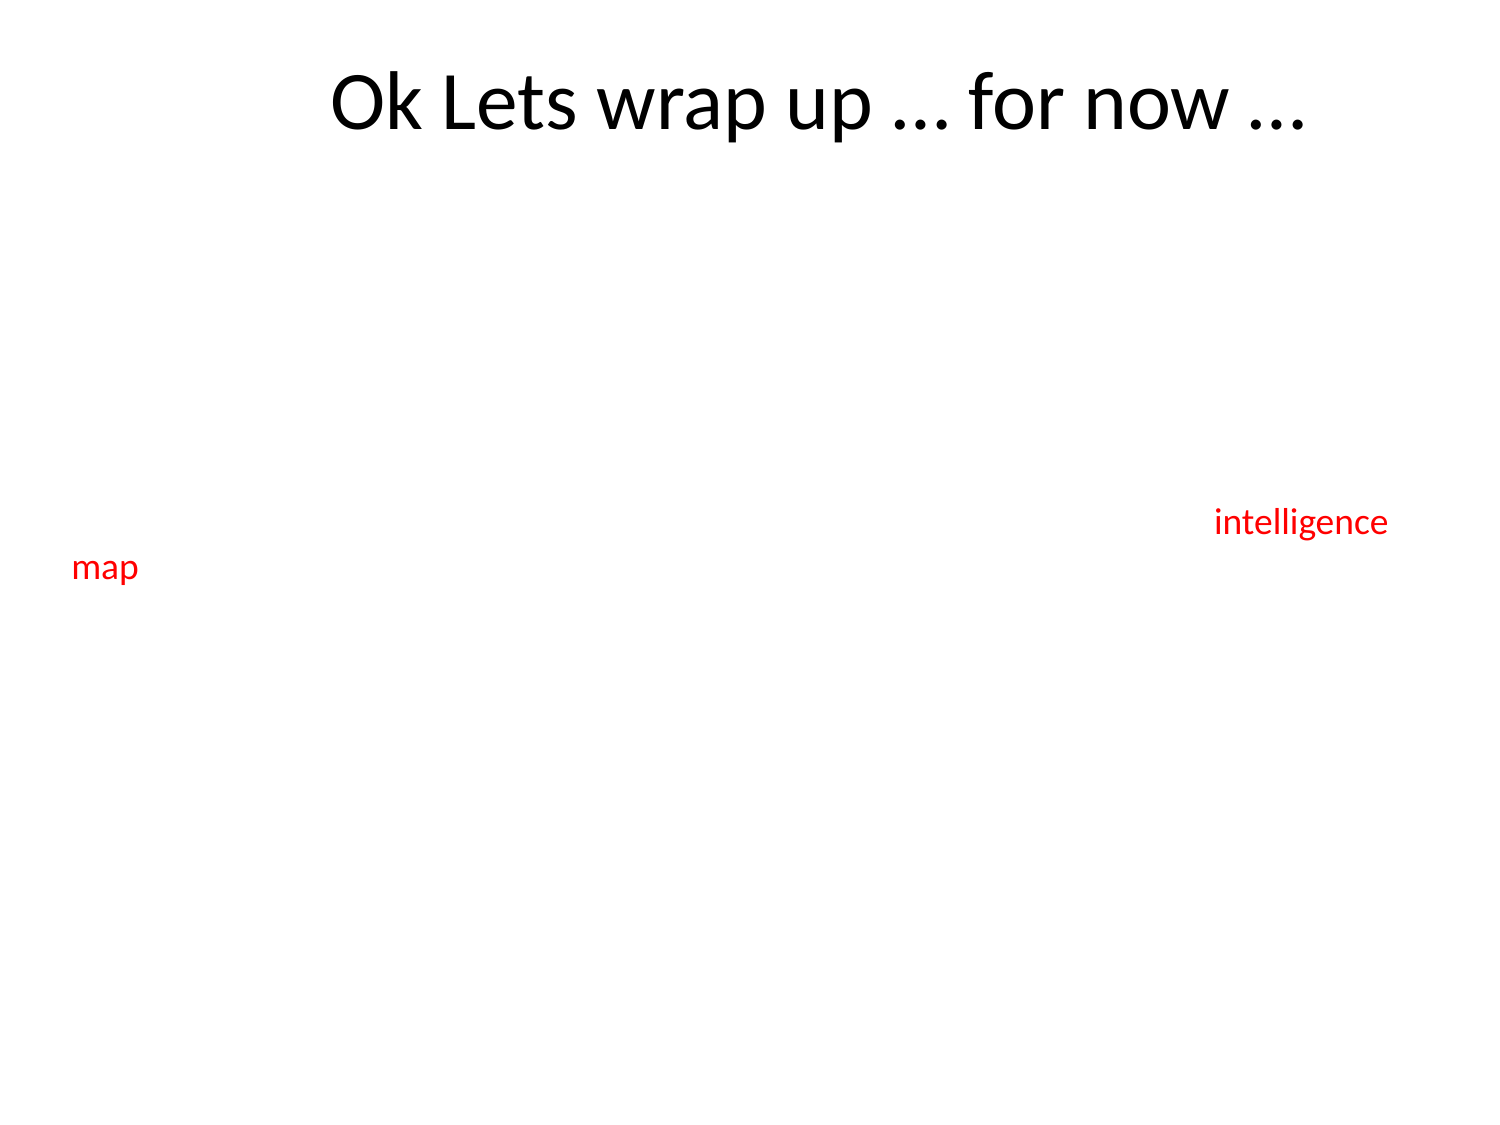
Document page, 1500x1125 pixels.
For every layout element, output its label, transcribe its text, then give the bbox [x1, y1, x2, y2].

text_box Getting the big picture on the battlefield: Vector, polymorphism, and java.Math The DuckSeekerBot: Scans for a duck target Zooms in and roasts the target Repeats until the entire flock is gone An alternative approach to the same problem is this: Scan for all the ducks that can be seen in the battlefield and build an "intelligence map" Zoom in on the flock one at a time to eliminate them Update the "map" constantly from scan information This second approach achieves the same result as the first, but uses more intelligence. Most advanced robots use this sort of "big picture" information in formulating an instantaneous strategic decision. Learning how to maintain such a map will allow us to create robots with more sophisticated intelligence. Get the idea ? Robocode really does expand your Java knowledge  [0, 212, 1450, 956]
title Ok Lets wrap up … for now … [137, 31, 1500, 228]
